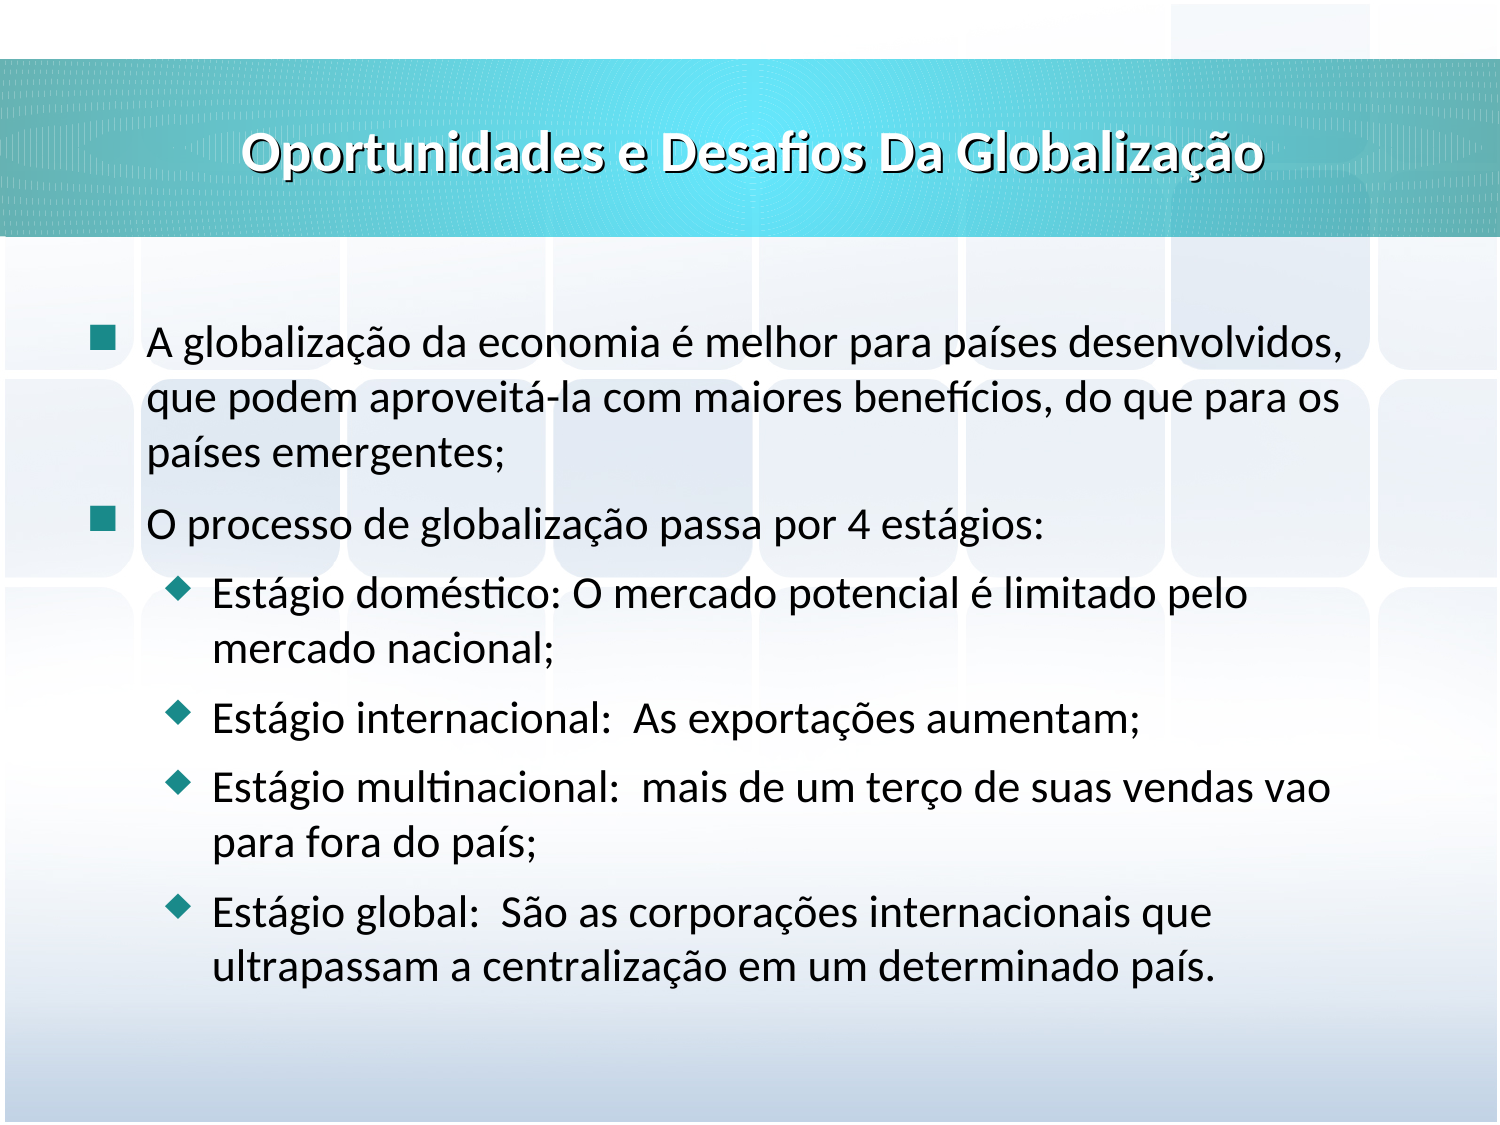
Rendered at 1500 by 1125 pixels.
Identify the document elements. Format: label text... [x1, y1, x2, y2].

picture [0, 0, 1500, 59]
text_box Oportunidades e Desafios Da Globalização [0, 59, 1500, 237]
picture [0, 237, 1500, 1125]
list A globalização da economia é melhor para países desenvolvidos, que podem aproveitá-la com maiores benefícios, do que para os países emergentes; O processo de globalização passa por 4 estágios: Estágio doméstico: O mercado potencial é limitado pelo mercado nacional; Estágio internacional: As exportações aumentam; Estágio multinacional: mais de um terço de suas vendas vao para fora do país; Estágio global: São as corporações internacionais que ultrapassam a centralização em um determinado país. [75, 304, 1426, 1048]
